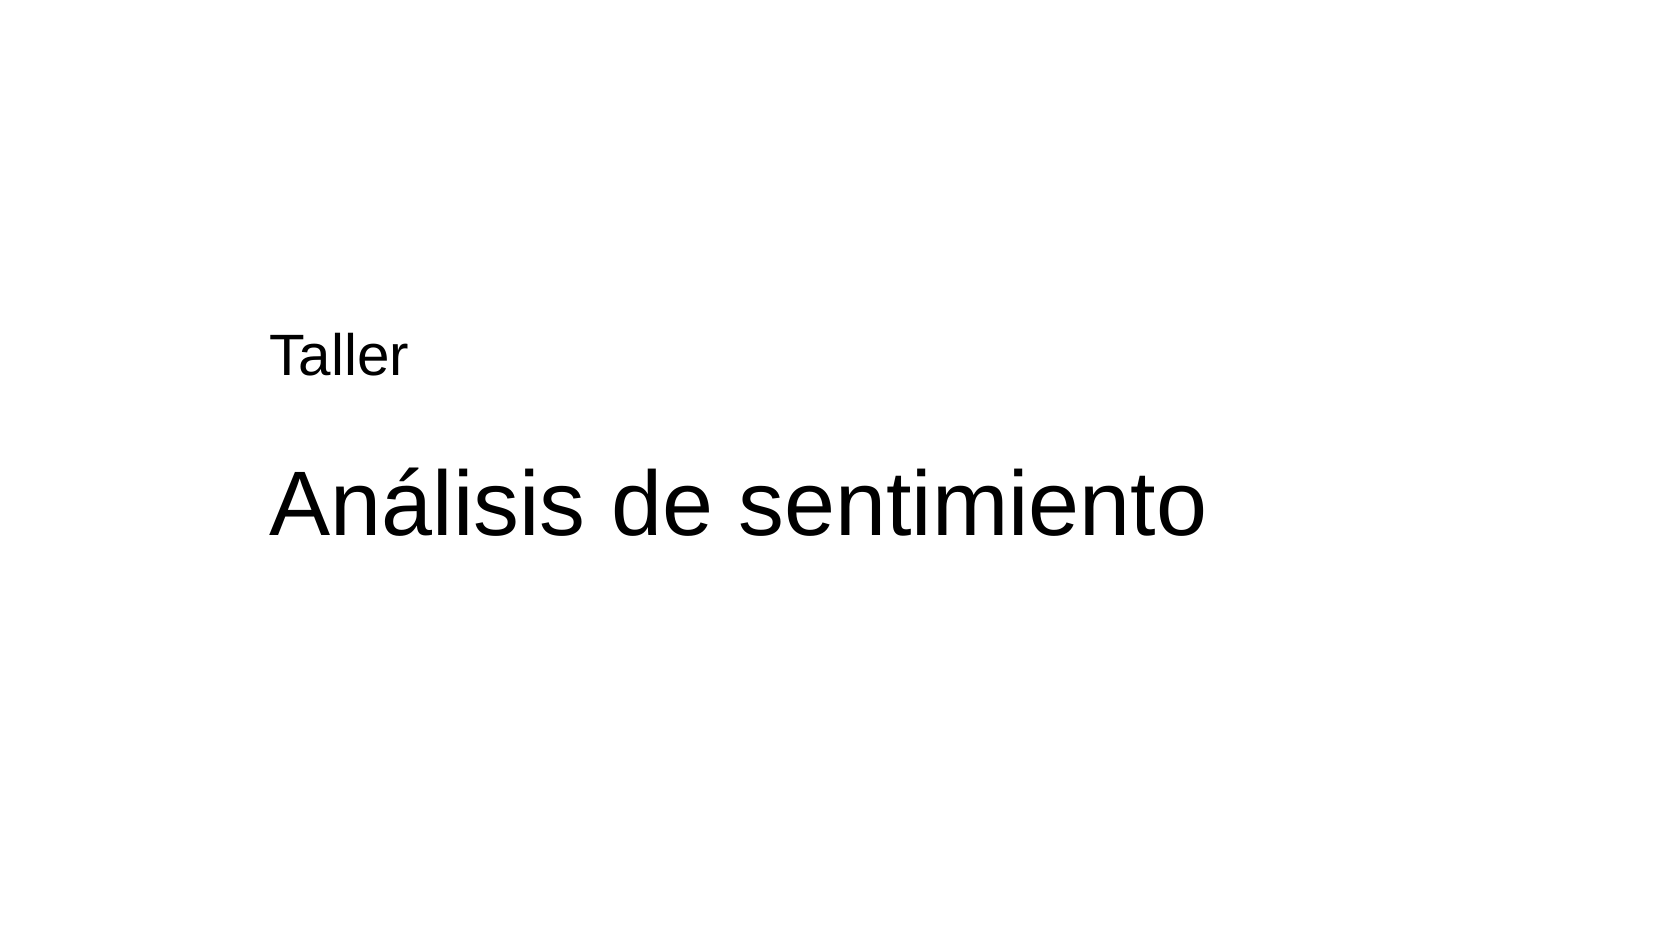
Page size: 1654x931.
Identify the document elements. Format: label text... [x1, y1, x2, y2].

text_box Taller Análisis de sentimiento [255, 315, 1471, 691]
